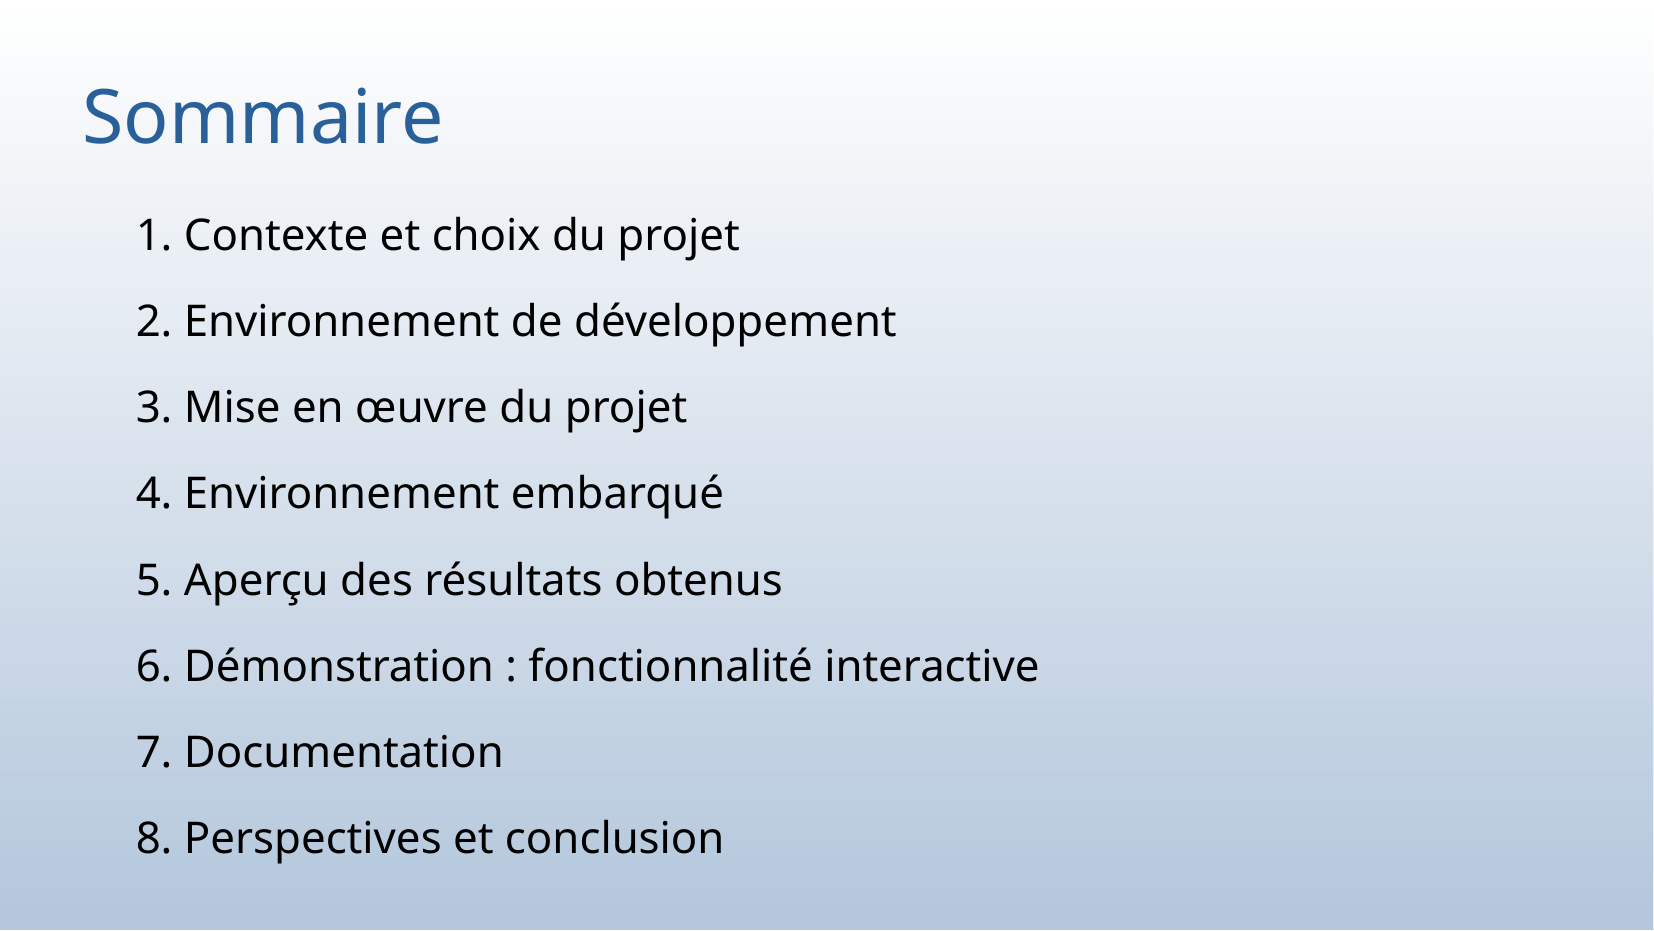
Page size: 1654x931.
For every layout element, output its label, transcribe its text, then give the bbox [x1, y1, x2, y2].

subtitle 1. Contexte et choix du projet 2. Environnement de développement 3. Mise en œuvre du projet 4. Environnement embarqué 5. Aperçu des résultats obtenus 6. Démonstration : fonctionnalité interactive 7. Documentation 8. Perspectives et conclusion [135, 194, 1625, 867]
title Sommaire [82, 37, 1571, 193]
